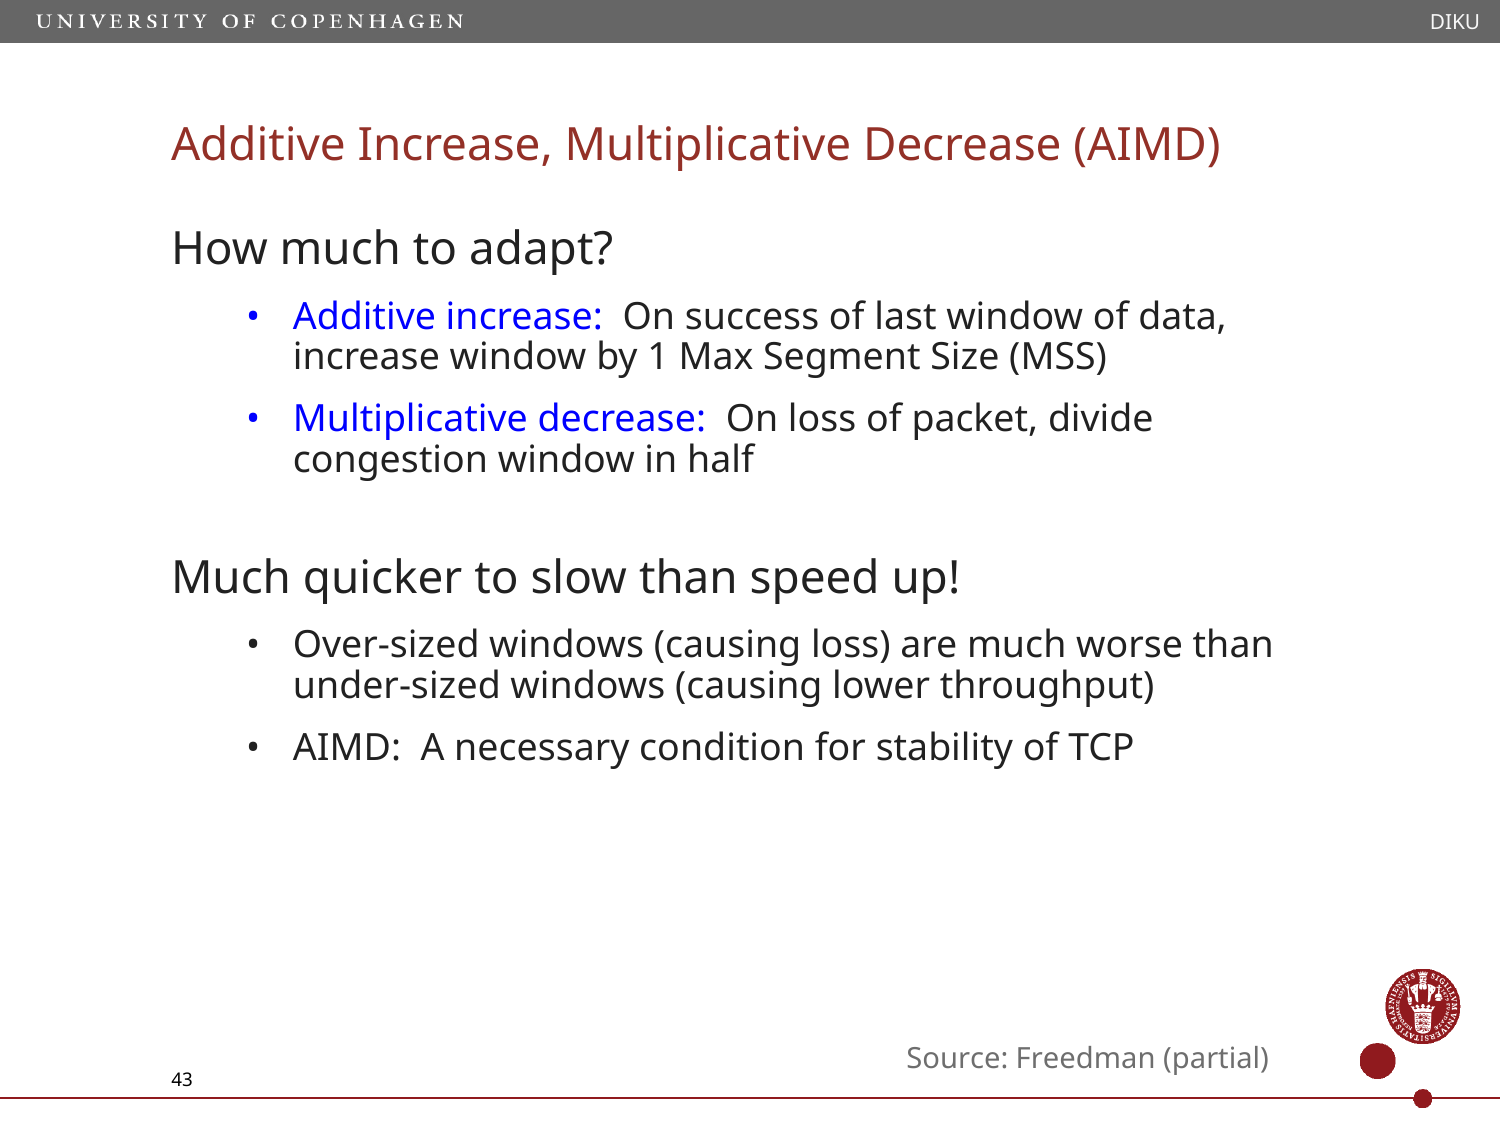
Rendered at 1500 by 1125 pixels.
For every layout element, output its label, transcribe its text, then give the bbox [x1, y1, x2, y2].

text_box DIKU [469, 0, 1495, 43]
picture [0, 910, 1500, 1122]
text_box Source: Freedman (partial) [891, 1031, 1341, 1083]
text_box <number> [171, 1067, 522, 1092]
title Additive Increase, Multiplicative Decrease (AIMD) [171, 75, 1329, 171]
list How much to adapt? Additive increase: On success of last window of data, increase window by 1 Max Segment Size (MSS) Multiplicative decrease: On loss of packet, divide congestion window in half Much quicker to slow than speed up! Over-sized windows (causing loss) are much worse than under-sized windows (causing lower throughput) AIMD: A necessary condition for stability of TCP [171, 225, 1329, 900]
